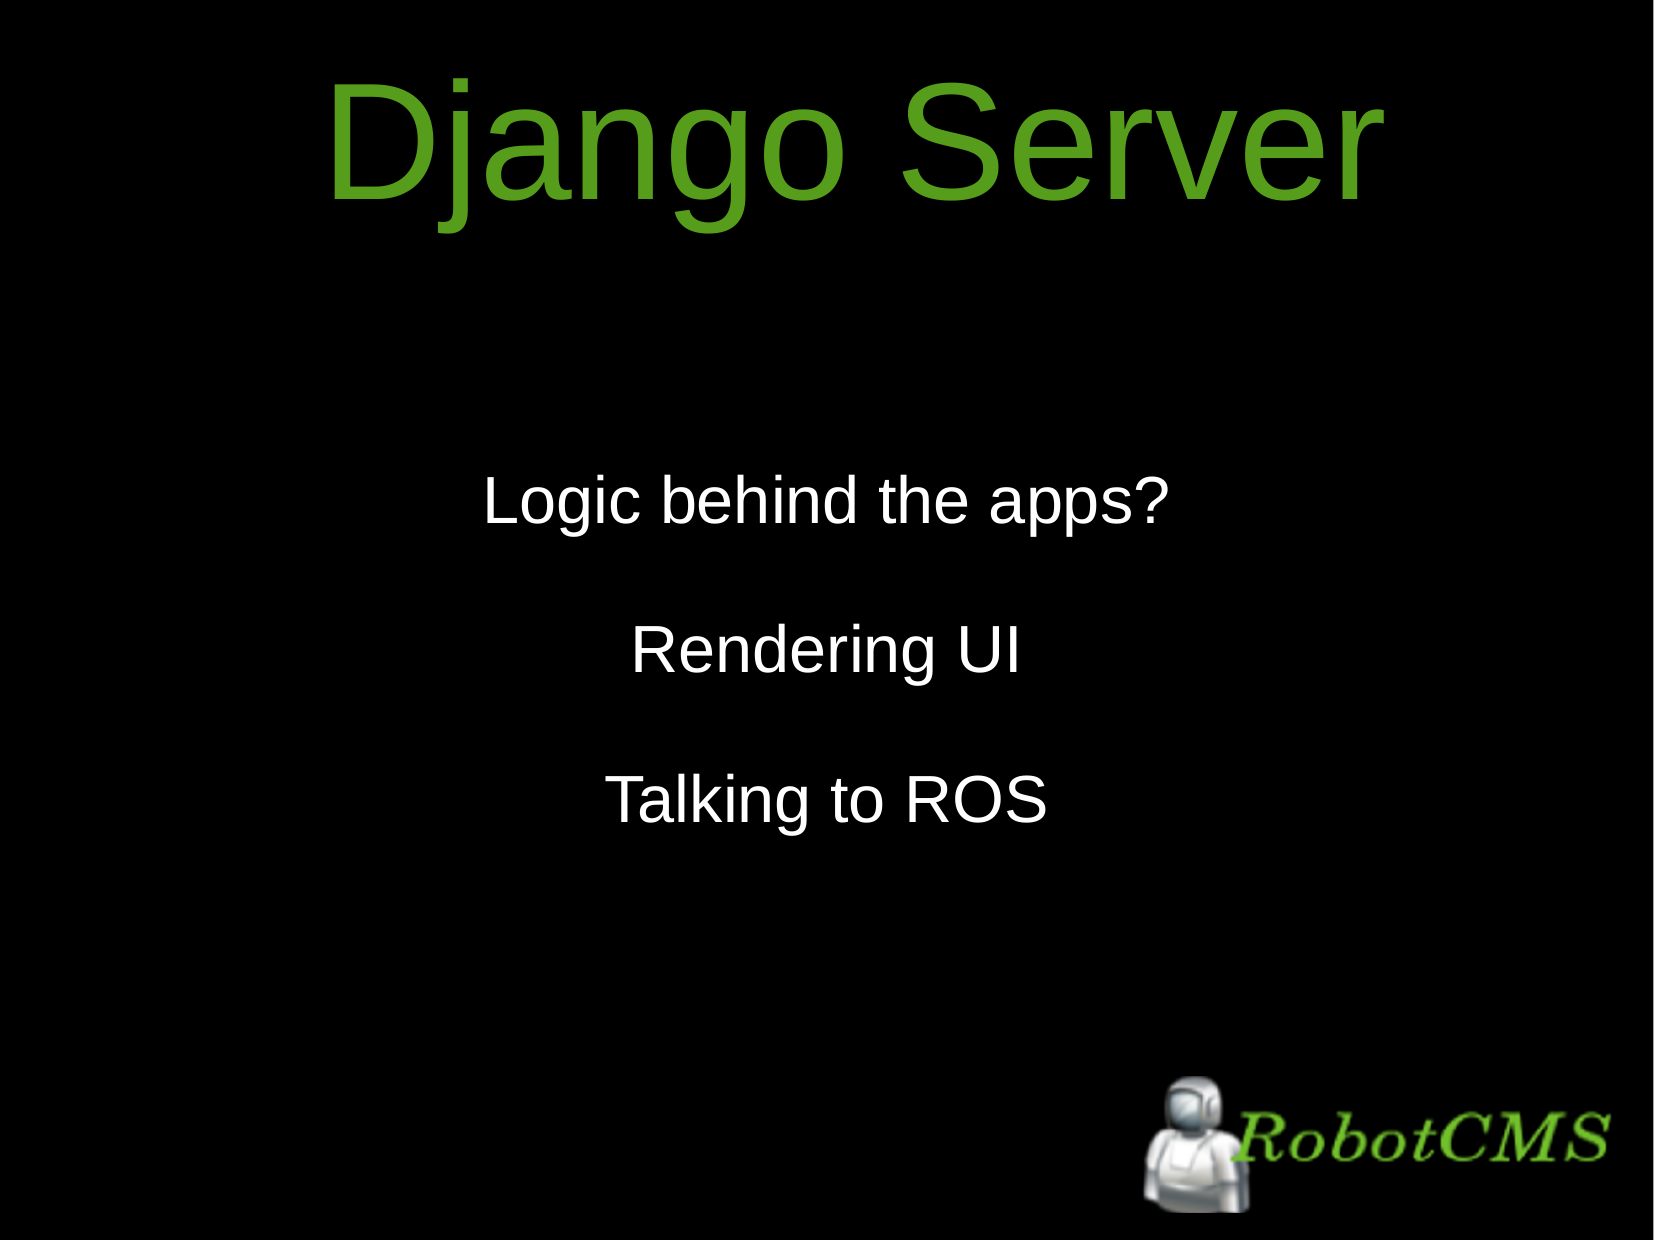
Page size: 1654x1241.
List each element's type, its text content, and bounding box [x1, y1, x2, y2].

text_box Django Server [307, 41, 1477, 243]
subtitle Logic behind the apps? Rendering UI Talking to ROS [82, 290, 1571, 1010]
picture [1133, 1074, 1654, 1213]
